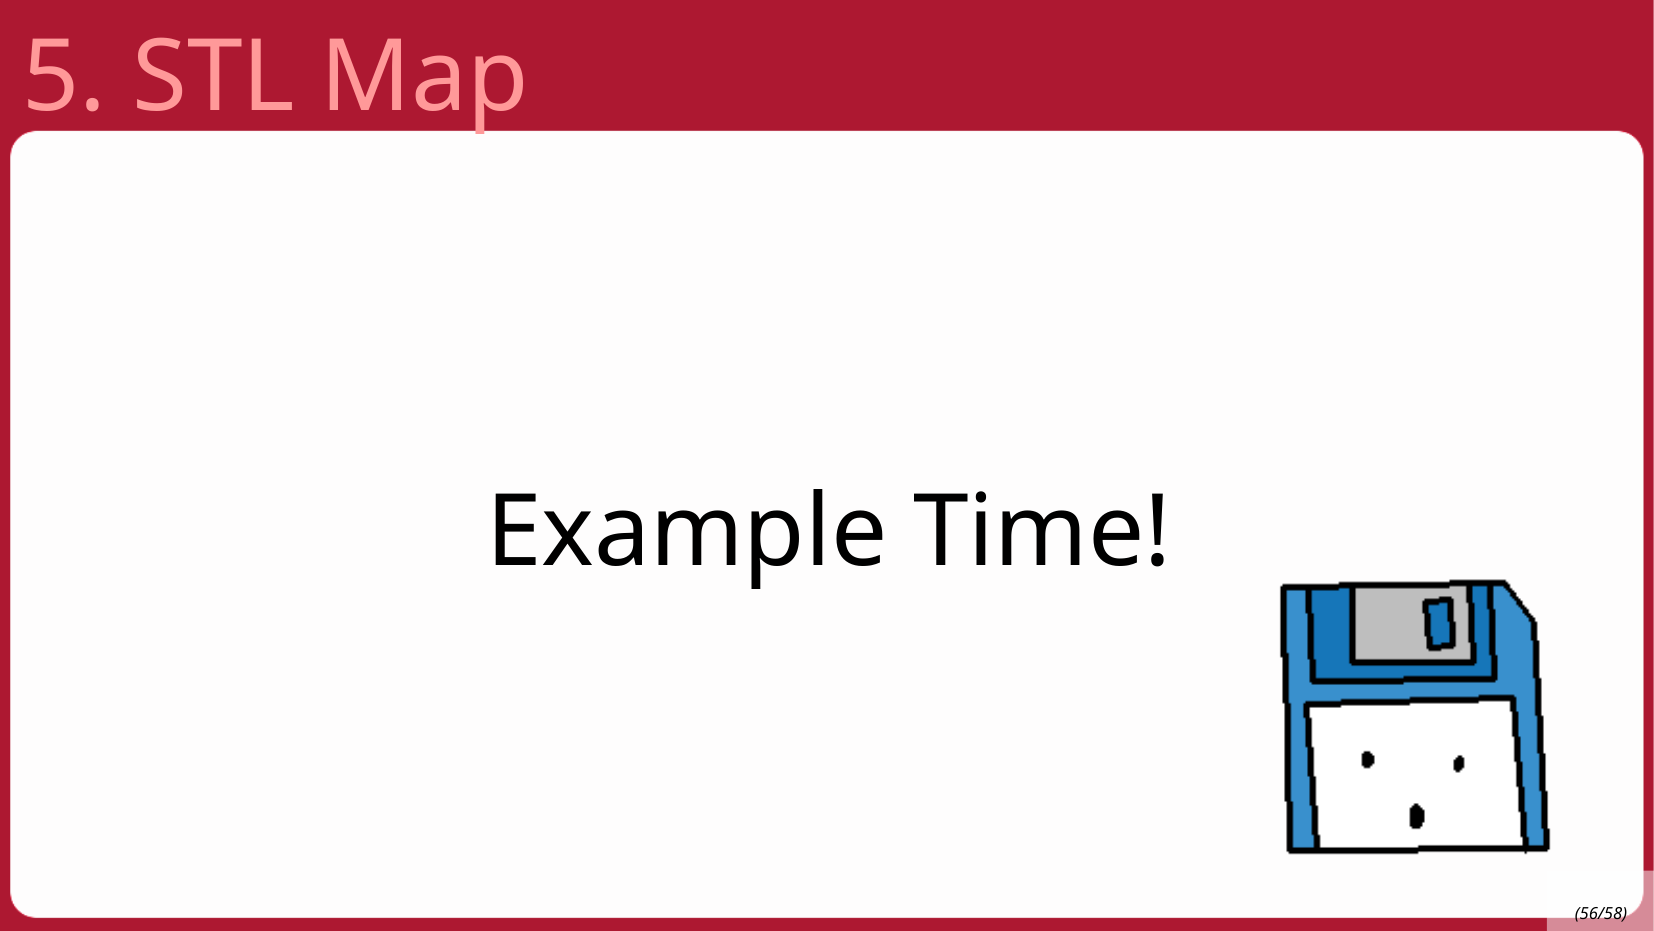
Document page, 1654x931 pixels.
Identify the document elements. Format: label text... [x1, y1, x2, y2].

picture [0, 0, 1654, 931]
text_box Example Time! [74, 182, 1584, 871]
title 5. STL Map [22, 7, 1511, 136]
text_box (<number>/58) [1546, 877, 1654, 931]
